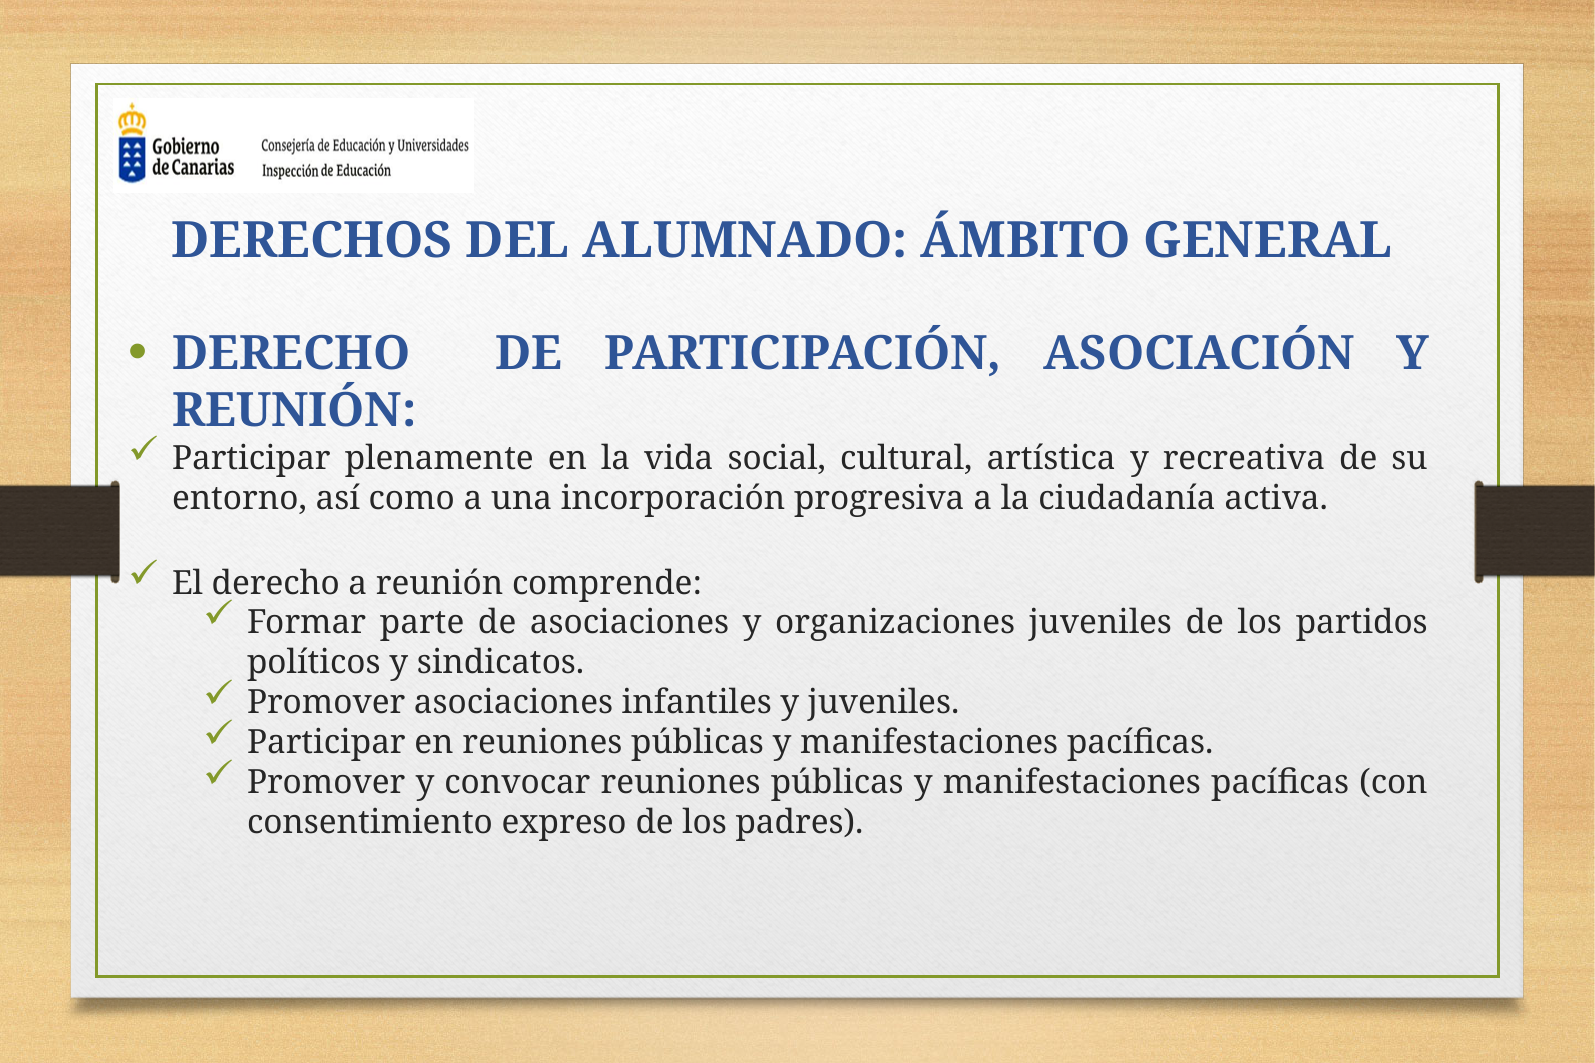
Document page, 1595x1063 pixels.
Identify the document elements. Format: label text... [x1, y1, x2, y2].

text_box DERECHO DE PARTICIPACIÓN, ASOCIACIÓN Y REUNIÓN: Participar plenamente en la vida social, cultural, artística y recreativa de su entorno, así como a una incorporación progresiva a la ciudadanía activa. El derecho a reunión comprende: Formar parte de asociaciones y organizaciones juveniles de los partidos políticos y sindicatos. Promover asociaciones infantiles y juveniles. Participar en reuniones públicas y manifestaciones pacíficas. Promover y convocar reuniones públicas y manifestaciones pacíficas (con consentimiento expreso de los padres). [113, 315, 1445, 932]
picture [0, 0, 1595, 1063]
text_box DERECHOS DEL ALUMNADO: ÁMBITO GENERAL [60, 141, 1505, 334]
